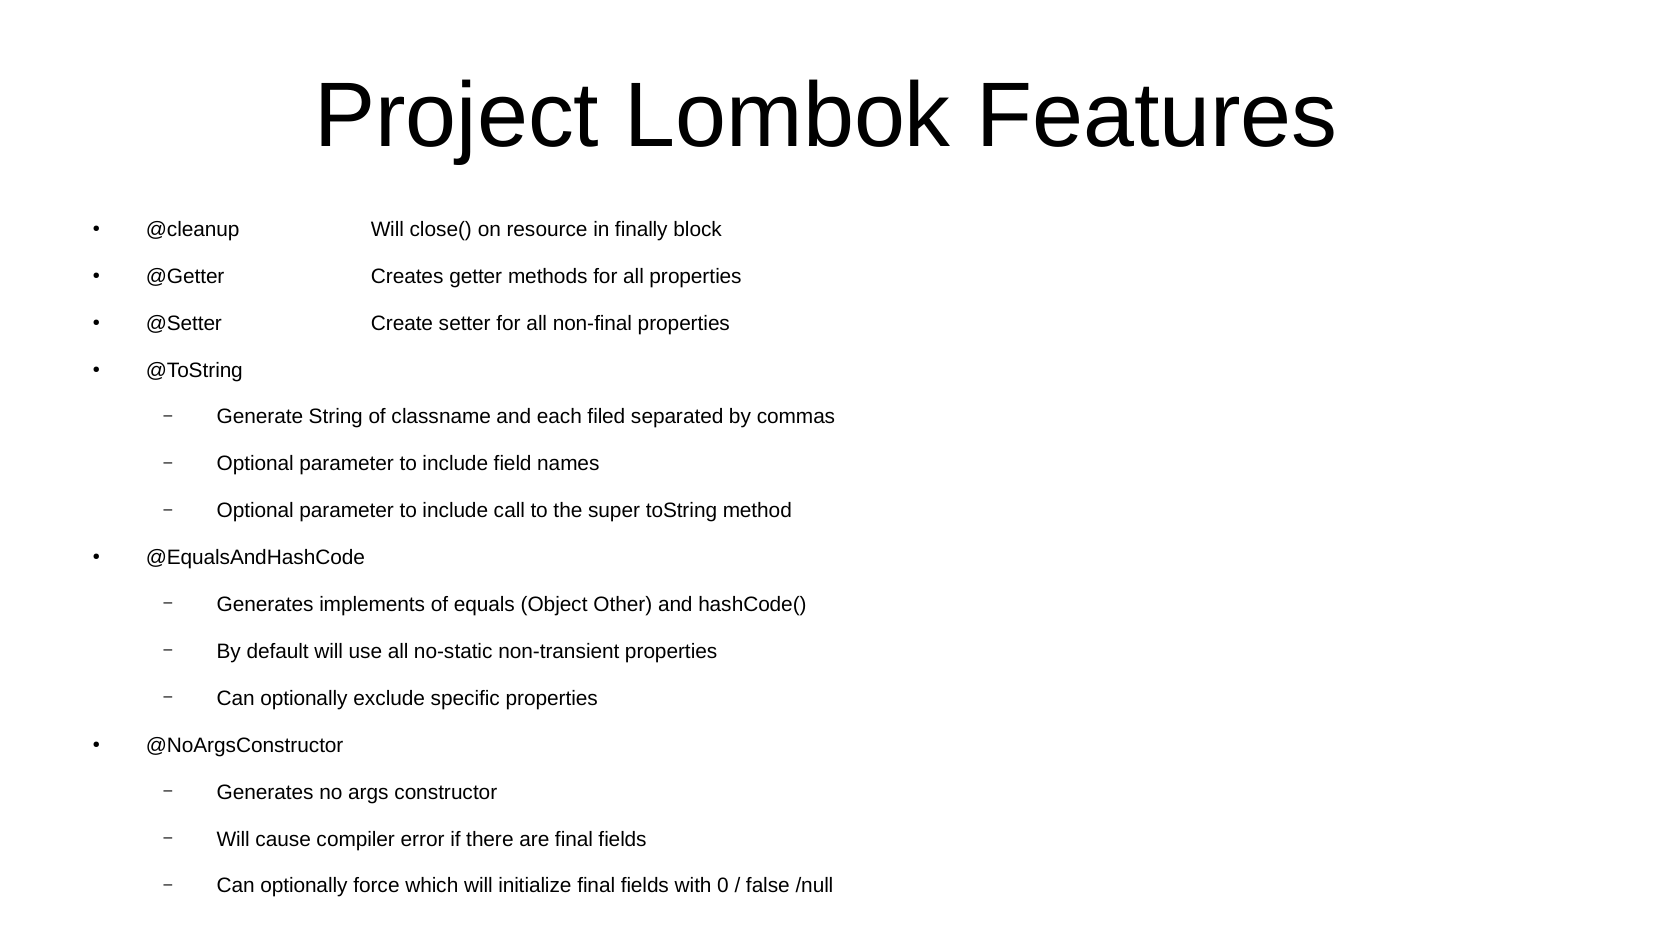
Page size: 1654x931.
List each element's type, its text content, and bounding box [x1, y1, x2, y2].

list @cleanup Will close() on resource in finally block @Getter Creates getter methods for all properties @Setter Create setter for all non-final properties @ToString Generate String of classname and each filed separated by commas Optional parameter to include field names Optional parameter to include call to the super toString method @EqualsAndHashCode Generates implements of equals (Object Other) and hashCode() By default will use all no-static non-transient properties Can optionally exclude specific properties @NoArgsConstructor Generates no args constructor Will cause compiler error if there are final fields Can optionally force which will initialize final fields with 0 / false /null [75, 217, 1613, 901]
title Project Lombok Features [82, 37, 1571, 193]
